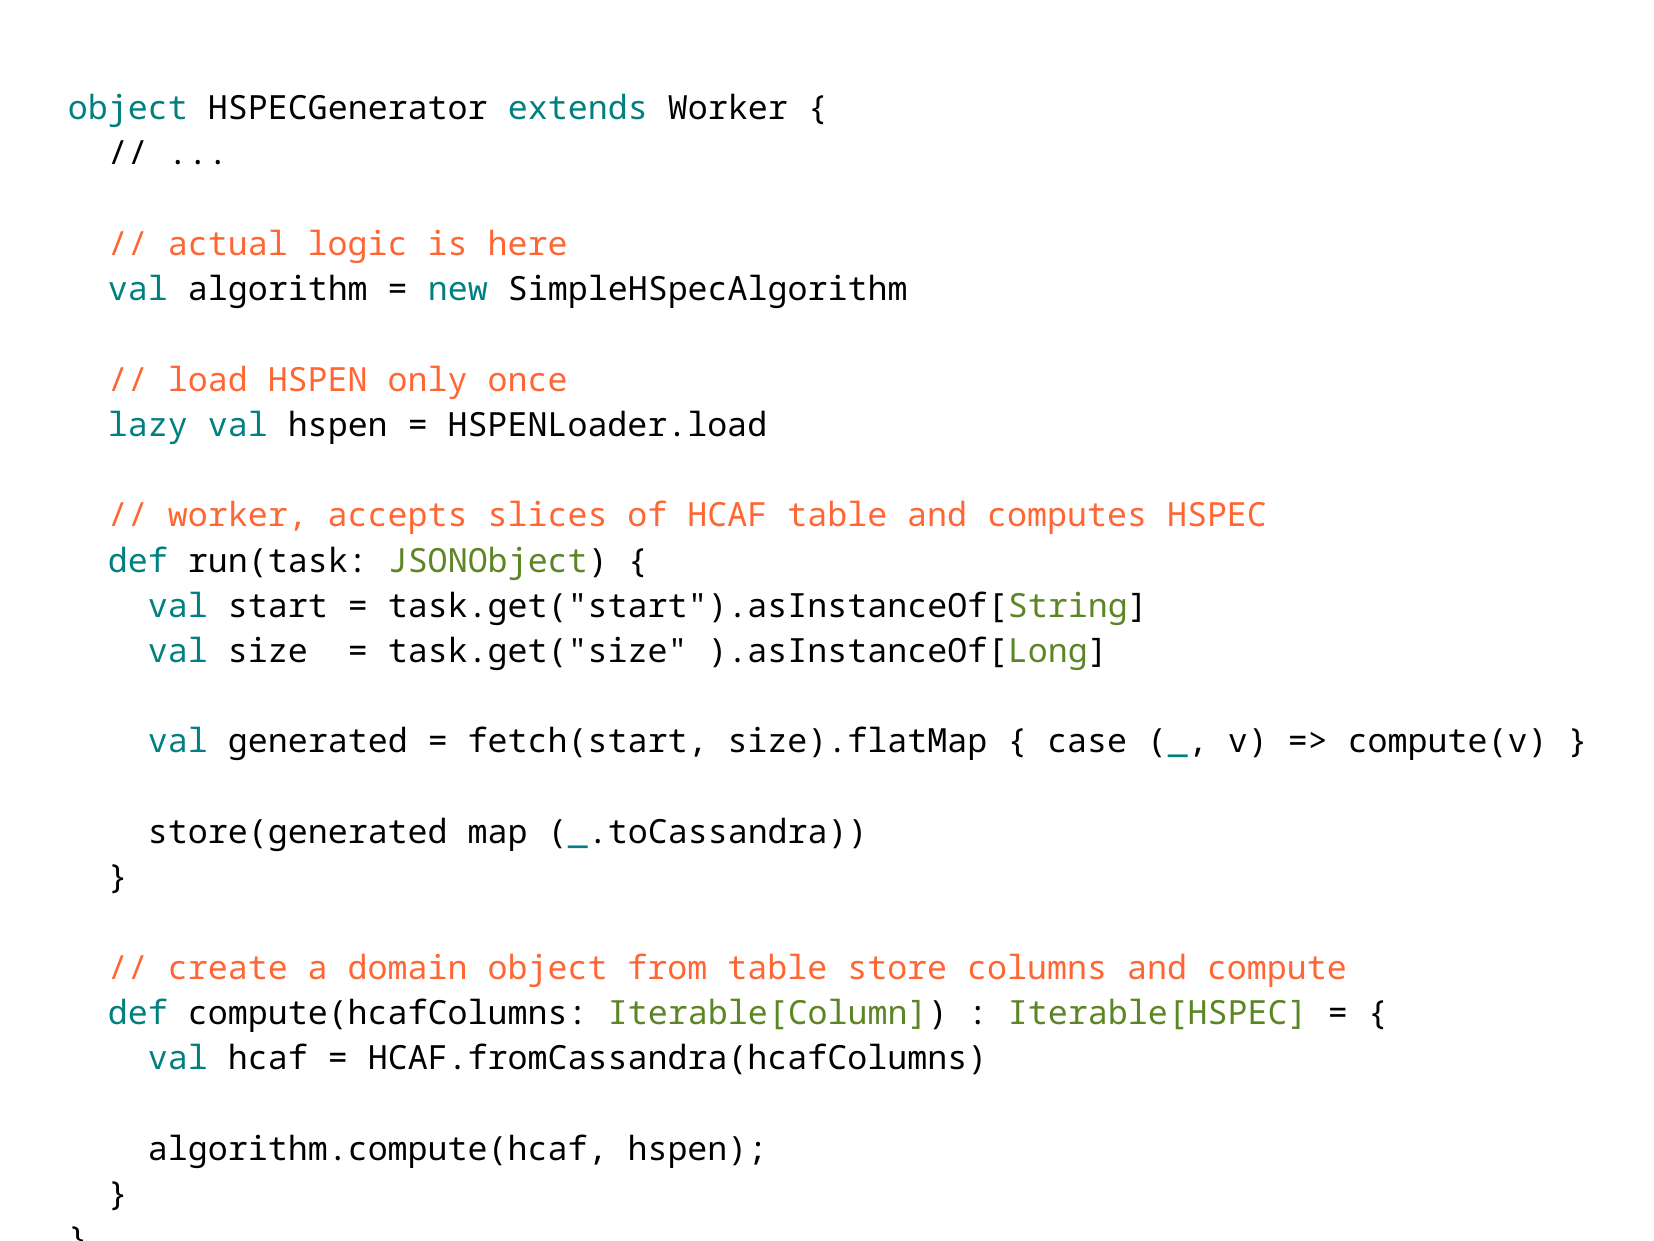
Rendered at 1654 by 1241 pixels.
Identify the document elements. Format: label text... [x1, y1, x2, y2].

text_box object HSPECGenerator extends Worker { // ... // actual logic is here val algorithm = new SimpleHSpecAlgorithm // load HSPEN only once lazy val hspen = HSPENLoader.load // worker, accepts slices of HCAF table and computes HSPEC def run(task: JSONObject) { val start = task.get("start").asInstanceOf[String] val size = task.get("size" ).asInstanceOf[Long] val generated = fetch(start, size).flatMap { case (_, v) => compute(v) } store(generated map (_.toCassandra)) } // create a domain object from table store columns and compute def compute(hcafColumns: Iterable[Column]) : Iterable[HSPEC] = { val hcaf = HCAF.fromCassandra(hcafColumns) algorithm.compute(hcaf, hspen); } } [53, 76, 1648, 1178]
